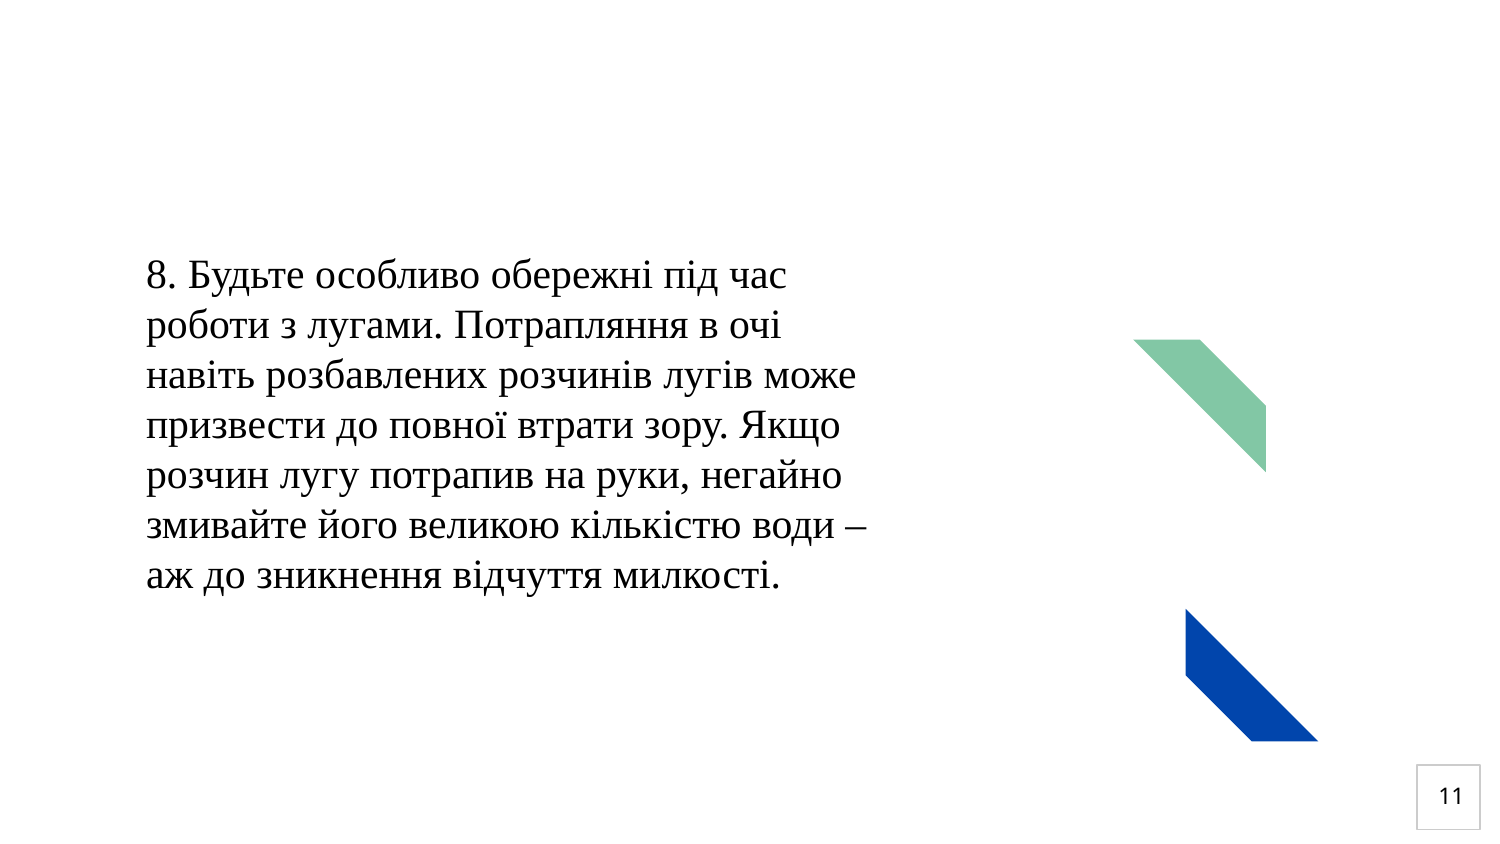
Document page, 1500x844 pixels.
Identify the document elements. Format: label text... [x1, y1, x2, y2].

slide_number <number> [1417, 764, 1480, 830]
title 8. Будьте особливо обережні під час роботи з лугами. Потрапляння в очі навіть розбавлених розчинів лугів може призвести до повної втрати зору. Якщо розчин лугу потрапив на руки, негайно змивайте його великою кількістю води – аж до зникнення відчуття милкості. [131, 133, 884, 711]
